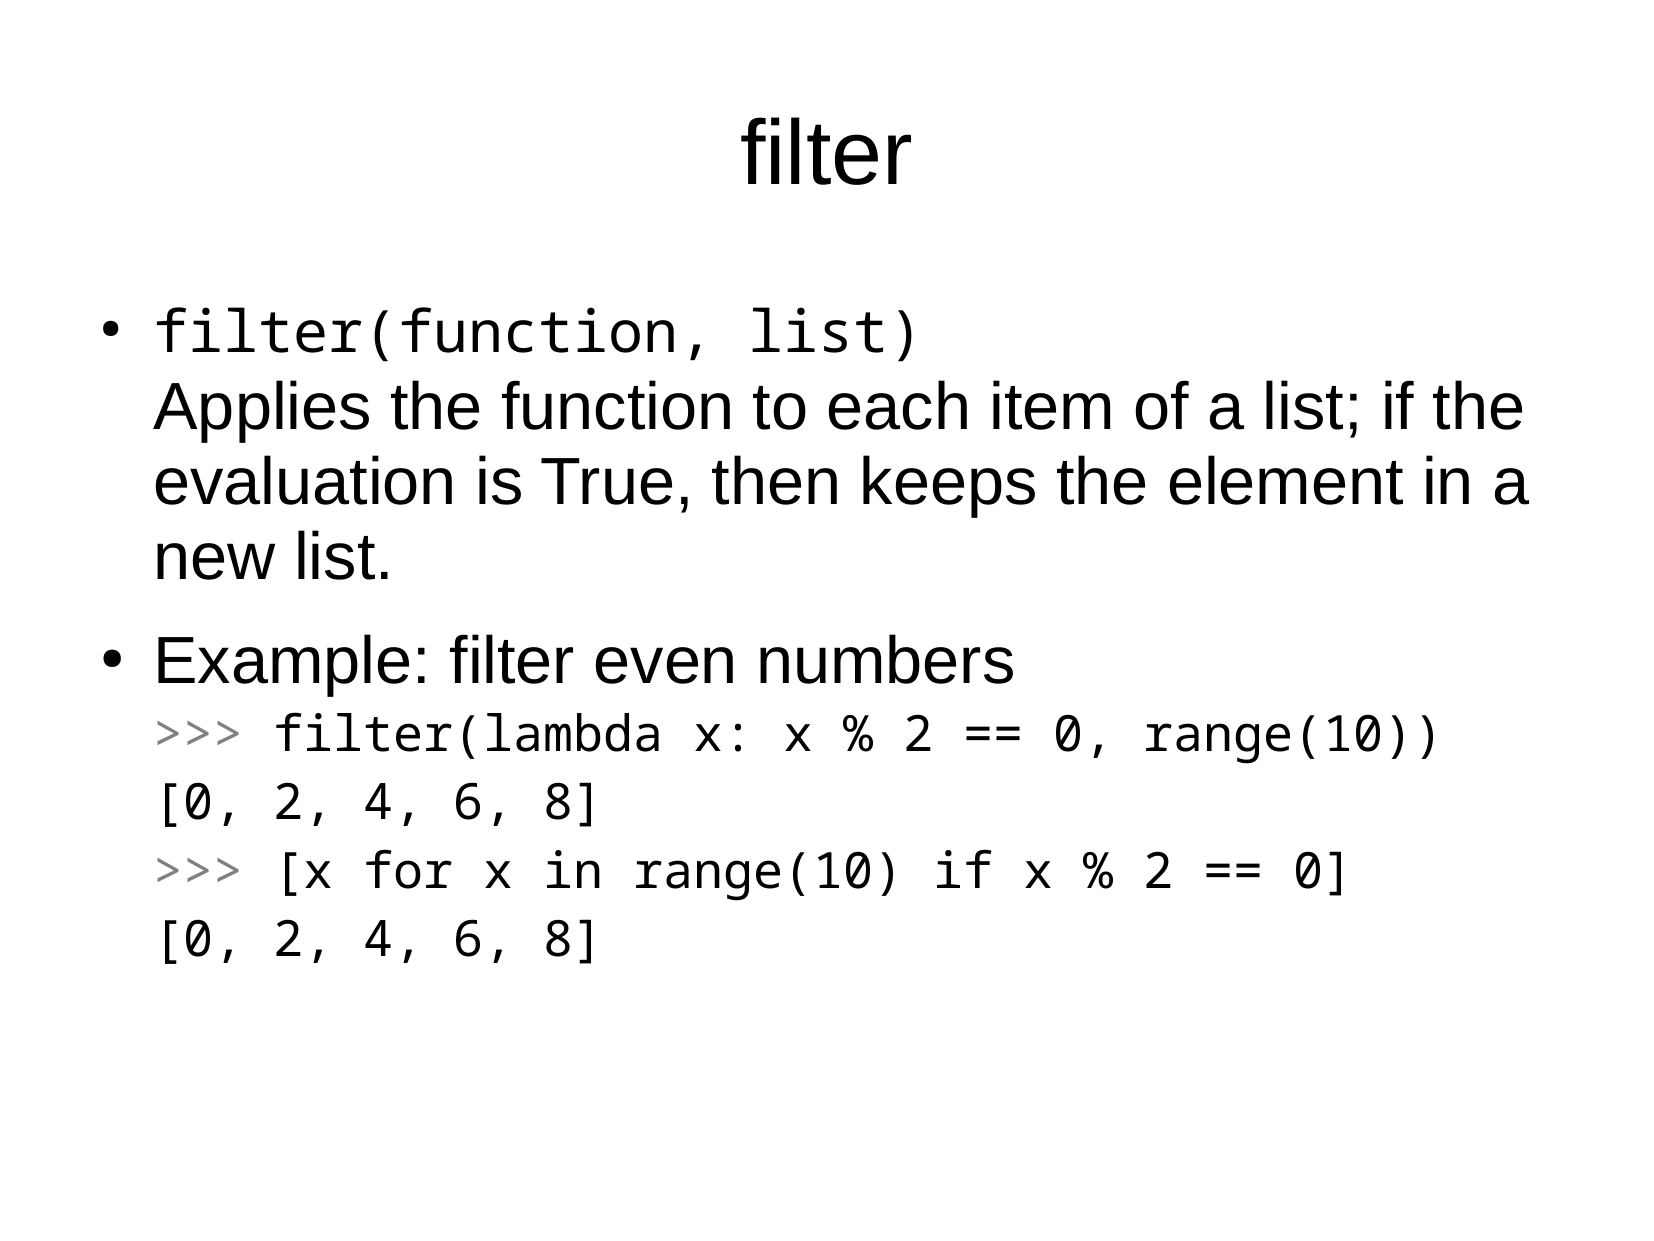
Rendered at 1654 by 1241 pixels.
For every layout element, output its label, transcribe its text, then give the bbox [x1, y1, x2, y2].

title filter [82, 56, 1571, 250]
list filter(function, list) Applies the function to each item of a list; if the evaluation is True, then keeps the element in a new list. Example: filter even numbers >>> filter(lambda x: x % 2 == 0, range(10)) [0, 2, 4, 6, 8] >>> [x for x in range(10) if x % 2 == 0] [0, 2, 4, 6, 8] [82, 290, 1571, 1109]
